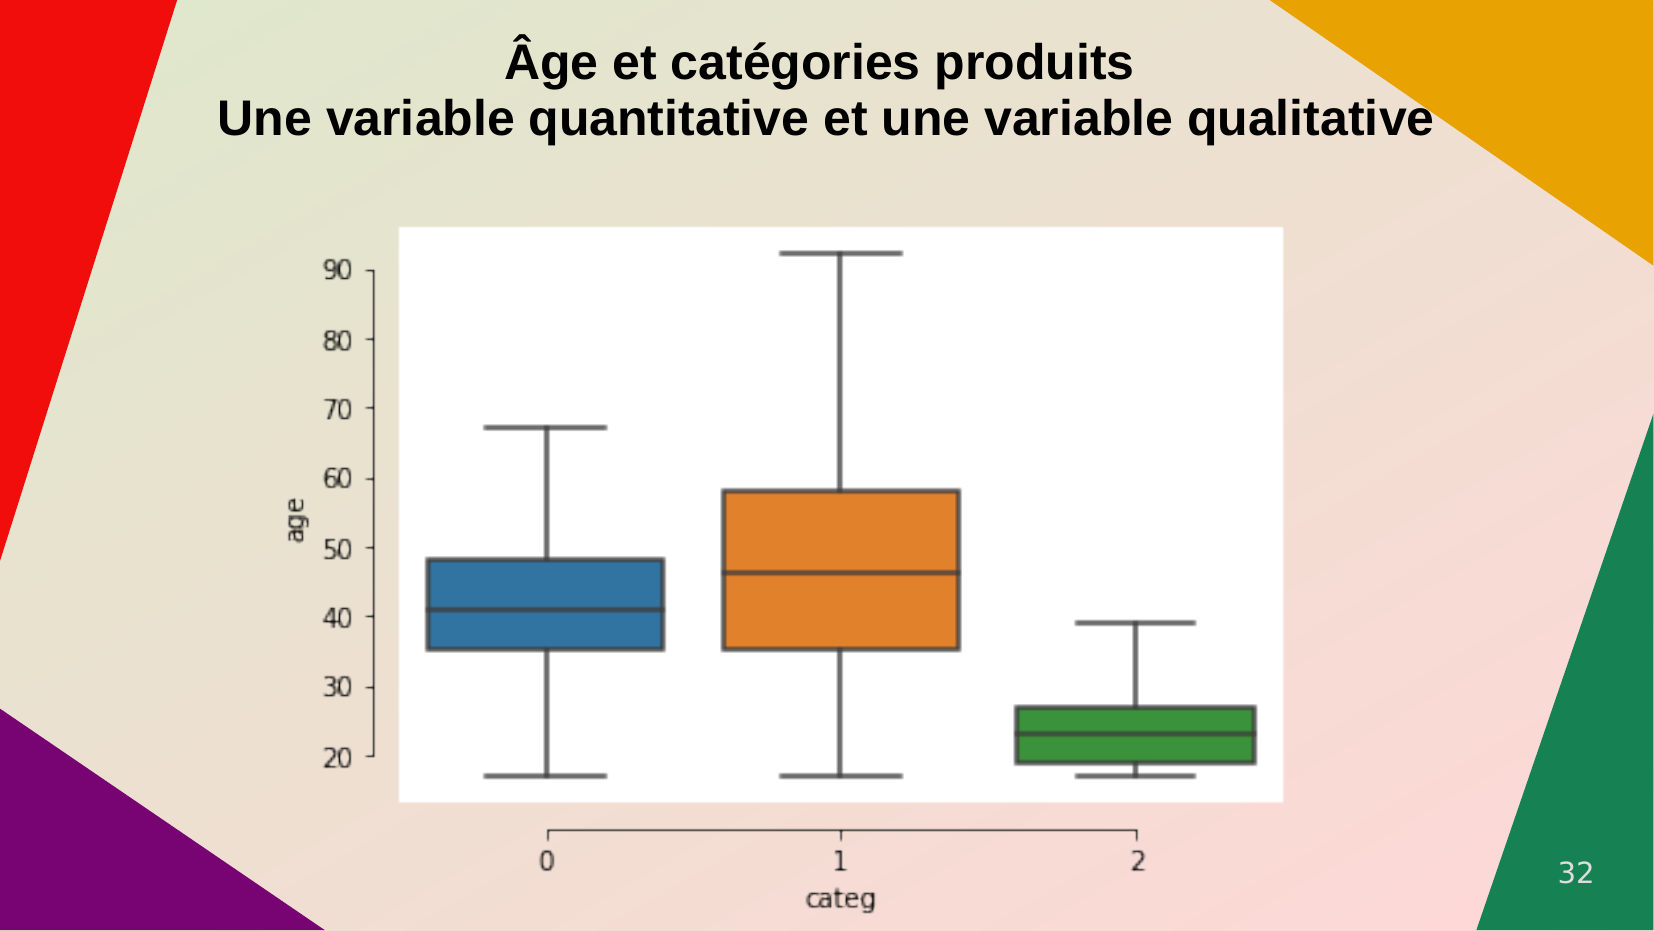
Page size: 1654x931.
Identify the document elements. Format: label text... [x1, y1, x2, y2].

picture [265, 212, 1300, 930]
title Âge et catégories produits Une variable quantitative et une variable qualitative [118, 2, 1536, 178]
